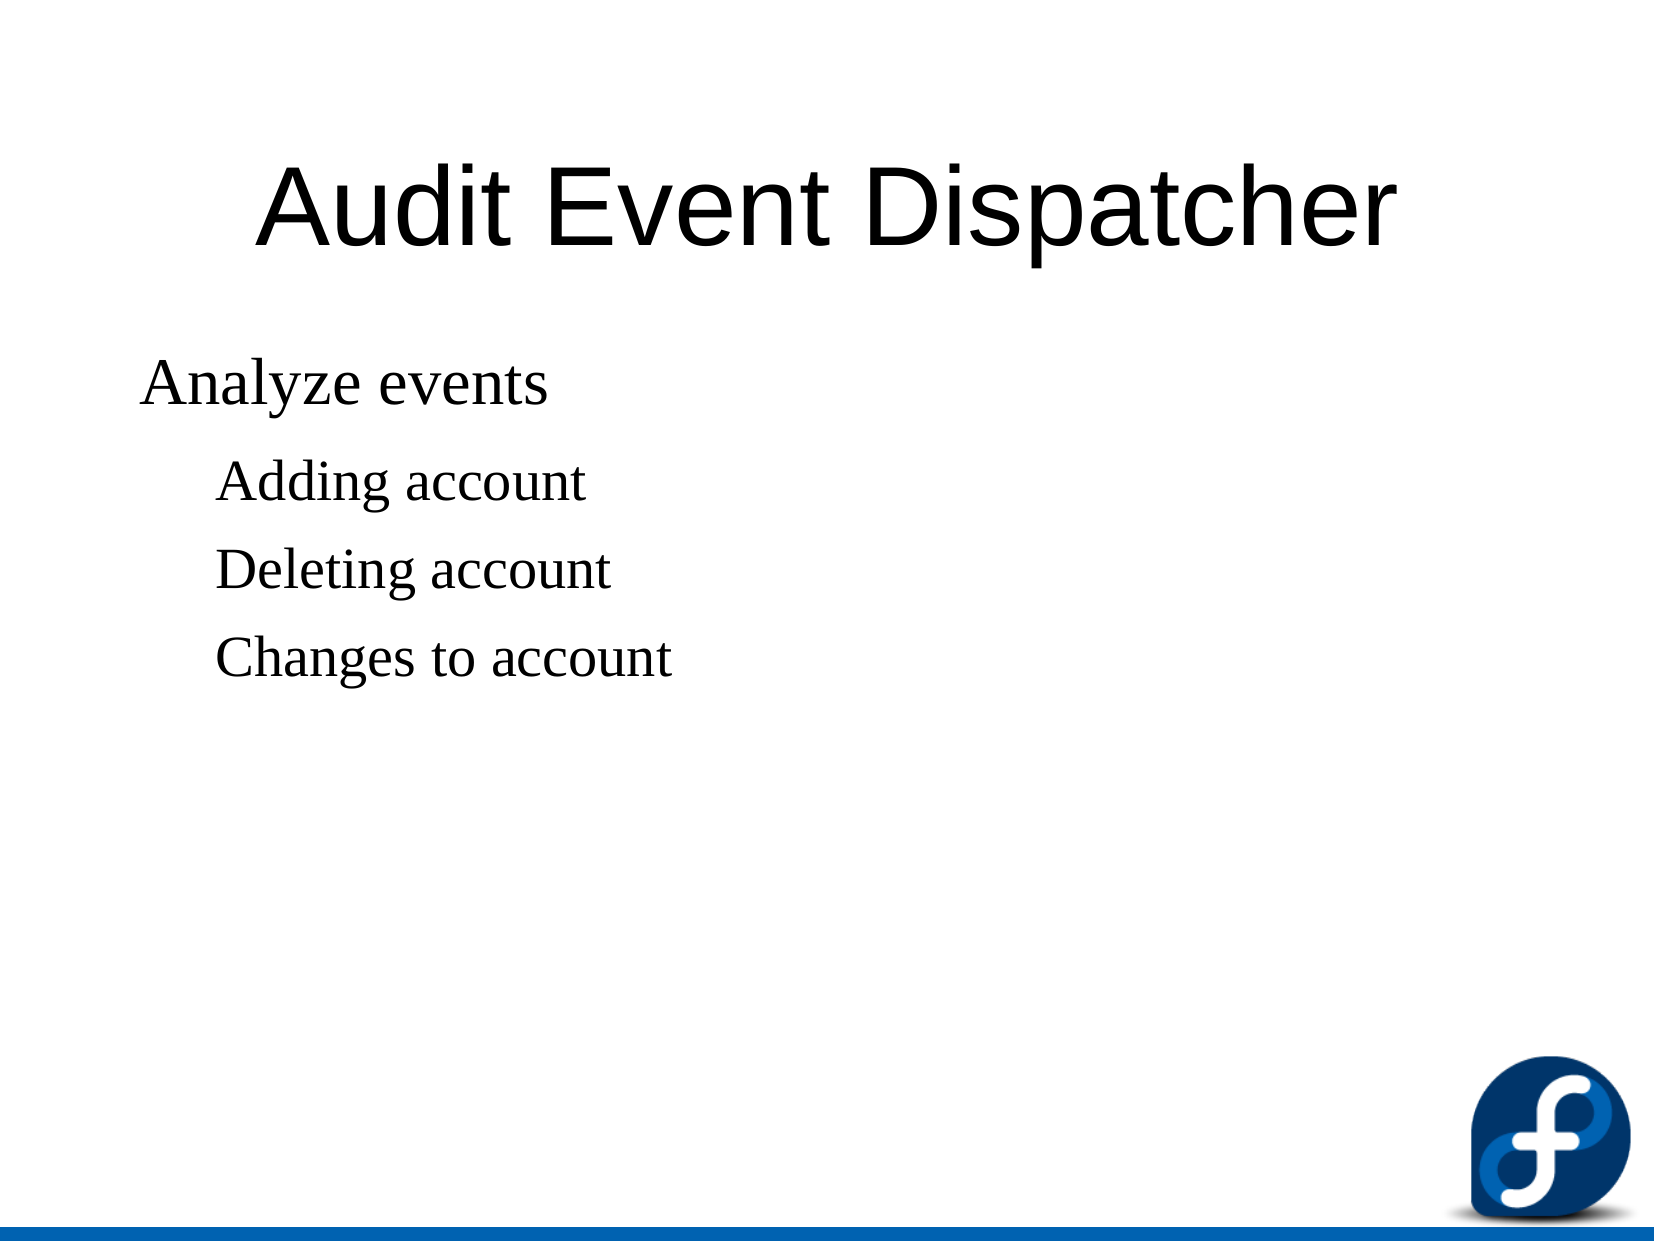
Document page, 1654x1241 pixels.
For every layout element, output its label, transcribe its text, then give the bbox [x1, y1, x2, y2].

title Audit Event Dispatcher [121, 102, 1534, 310]
picture [1438, 1055, 1645, 1229]
list Analyze events Adding account Deleting account Changes to account [121, 344, 1534, 1127]
